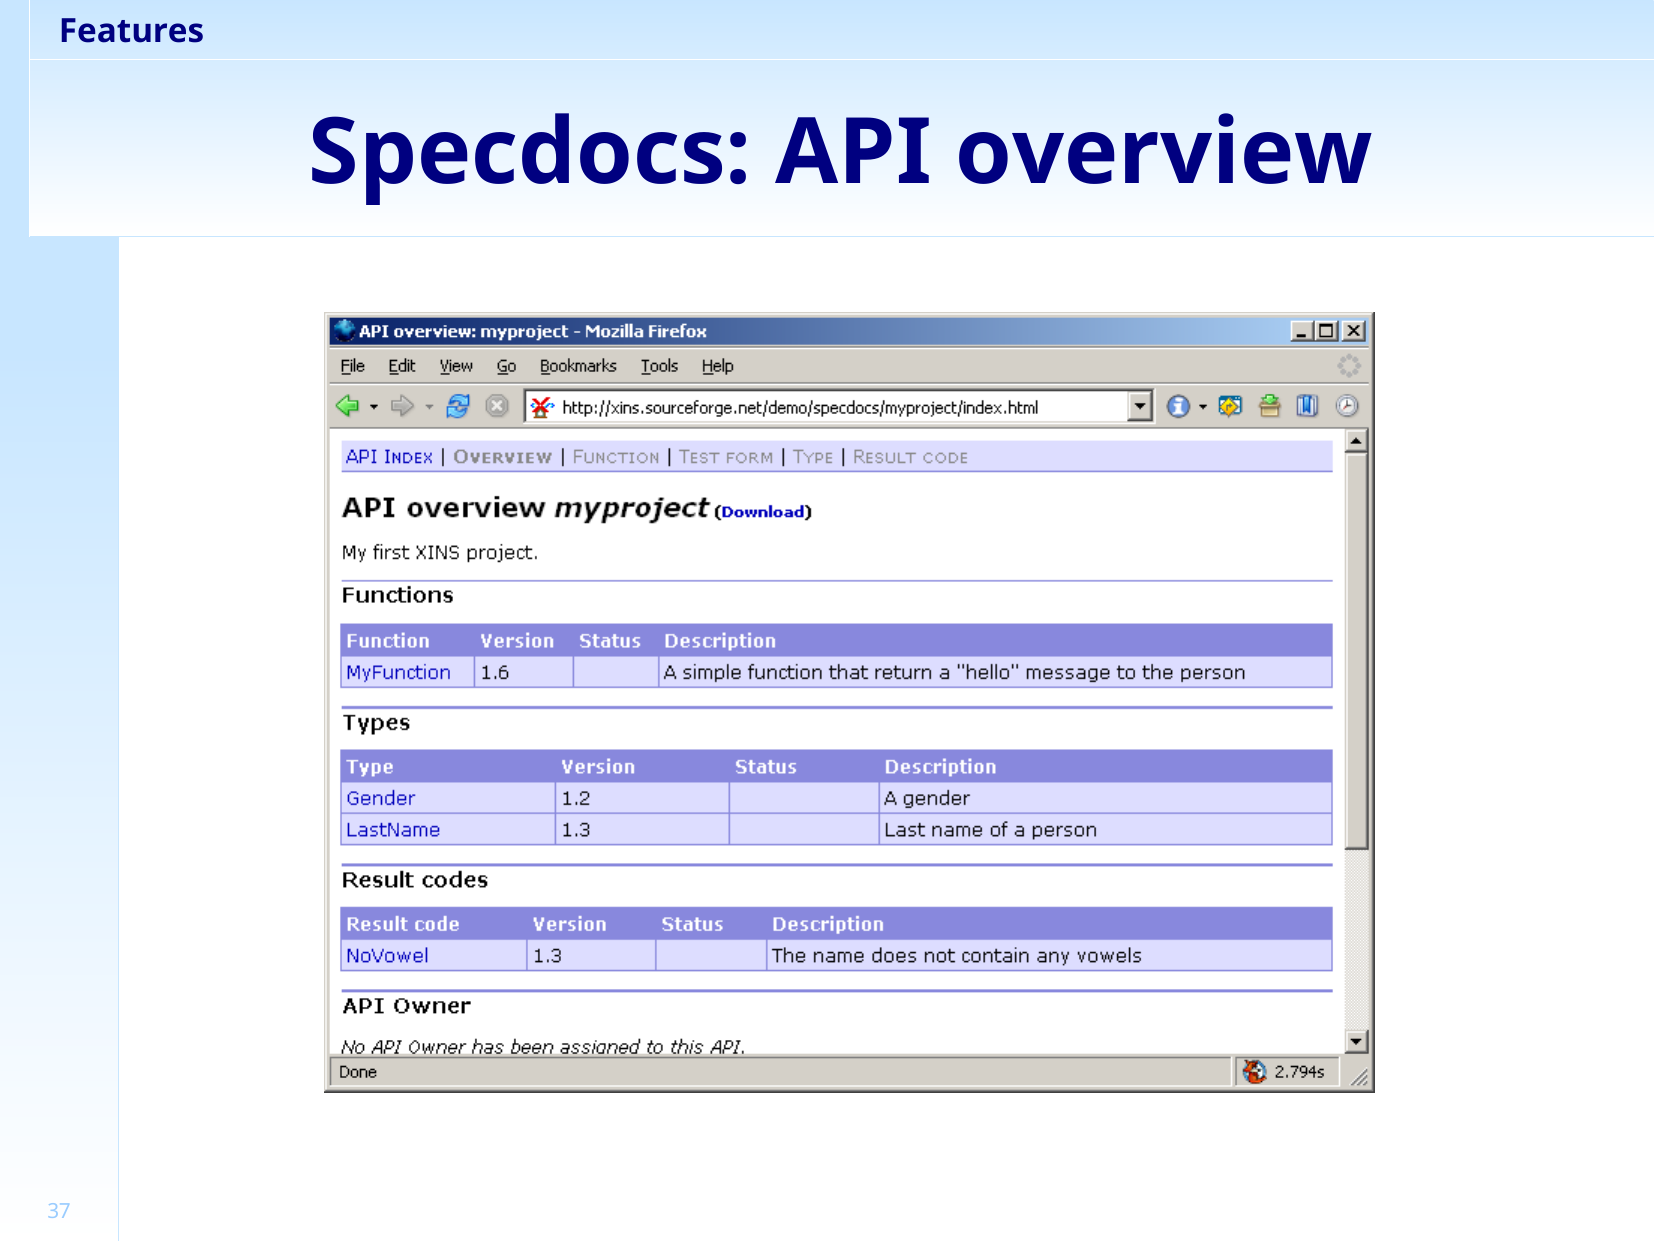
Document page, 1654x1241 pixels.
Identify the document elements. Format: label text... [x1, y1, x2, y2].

title Features [59, 0, 355, 60]
title Specdocs: API overview [29, 59, 1654, 237]
picture [324, 312, 1375, 1093]
